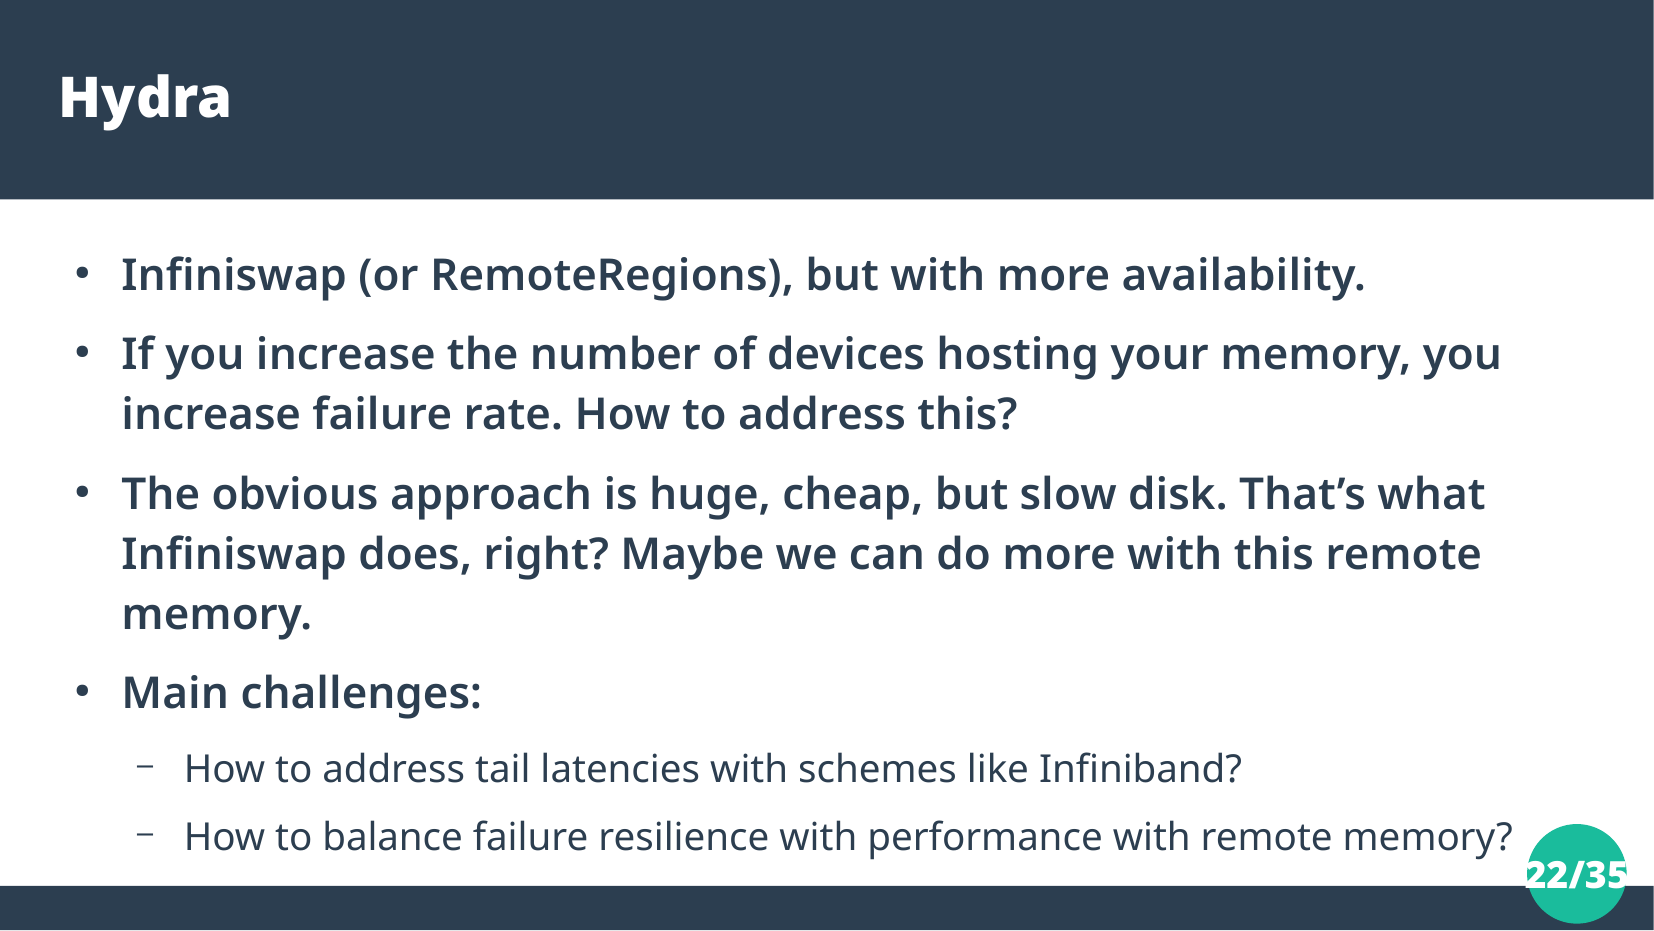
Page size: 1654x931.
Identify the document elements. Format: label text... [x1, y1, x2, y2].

list Infiniswap (or RemoteRegions), but with more availability. If you increase the number of devices hosting your memory, you increase failure rate. How to address this? The obvious approach is huge, cheap, but slow disk. That’s what Infiniswap does, right? Maybe we can do more with this remote memory. Main challenges: How to address tail latencies with schemes like Infiniband? How to balance failure resilience with performance with remote memory? [59, 243, 1595, 864]
title Hydra [59, 37, 1595, 155]
